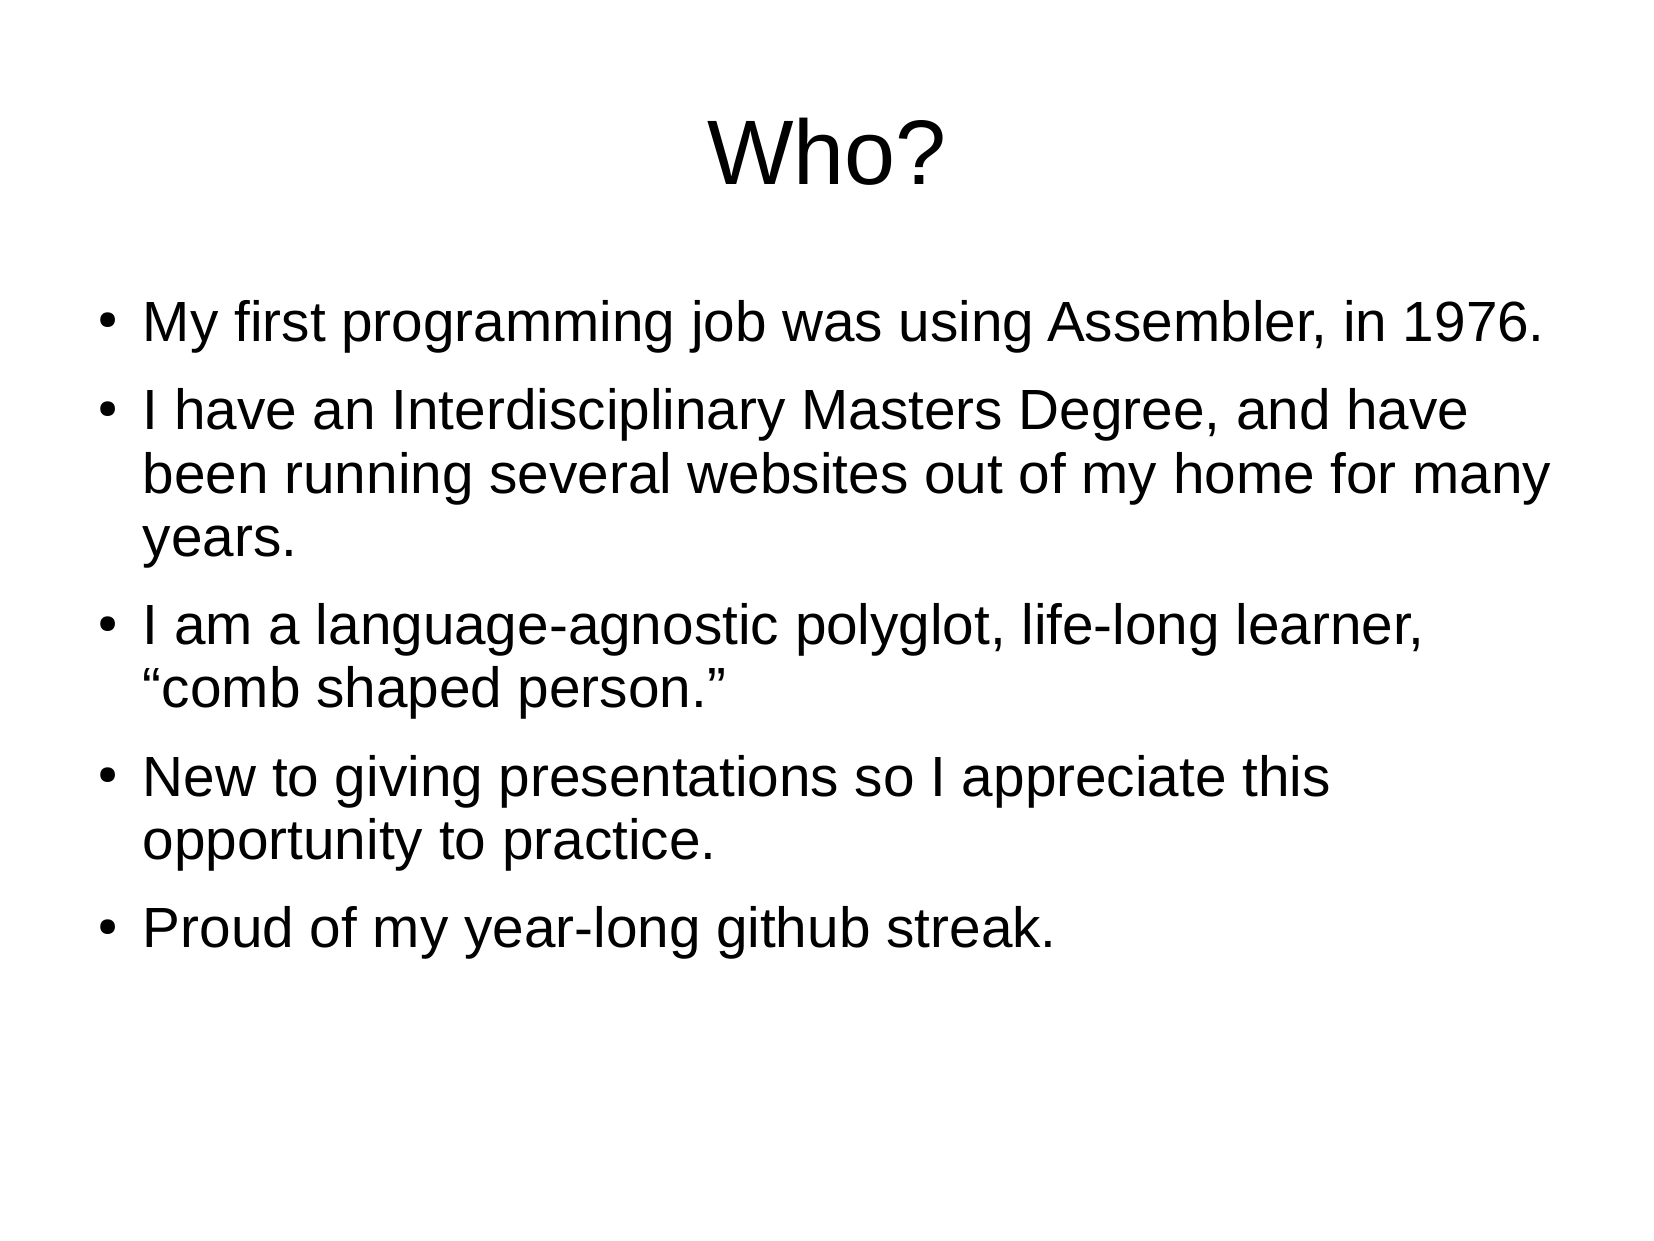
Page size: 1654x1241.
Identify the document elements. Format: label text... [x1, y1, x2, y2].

title Who? [82, 49, 1571, 257]
list My first programming job was using Assembler, in 1976. I have an Interdisciplinary Masters Degree, and have been running several websites out of my home for many years. I am a language-agnostic polyglot, life-long learner, “comb shaped person.” New to giving presentations so I appreciate this opportunity to practice. Proud of my year-long github streak. [82, 290, 1571, 1010]
